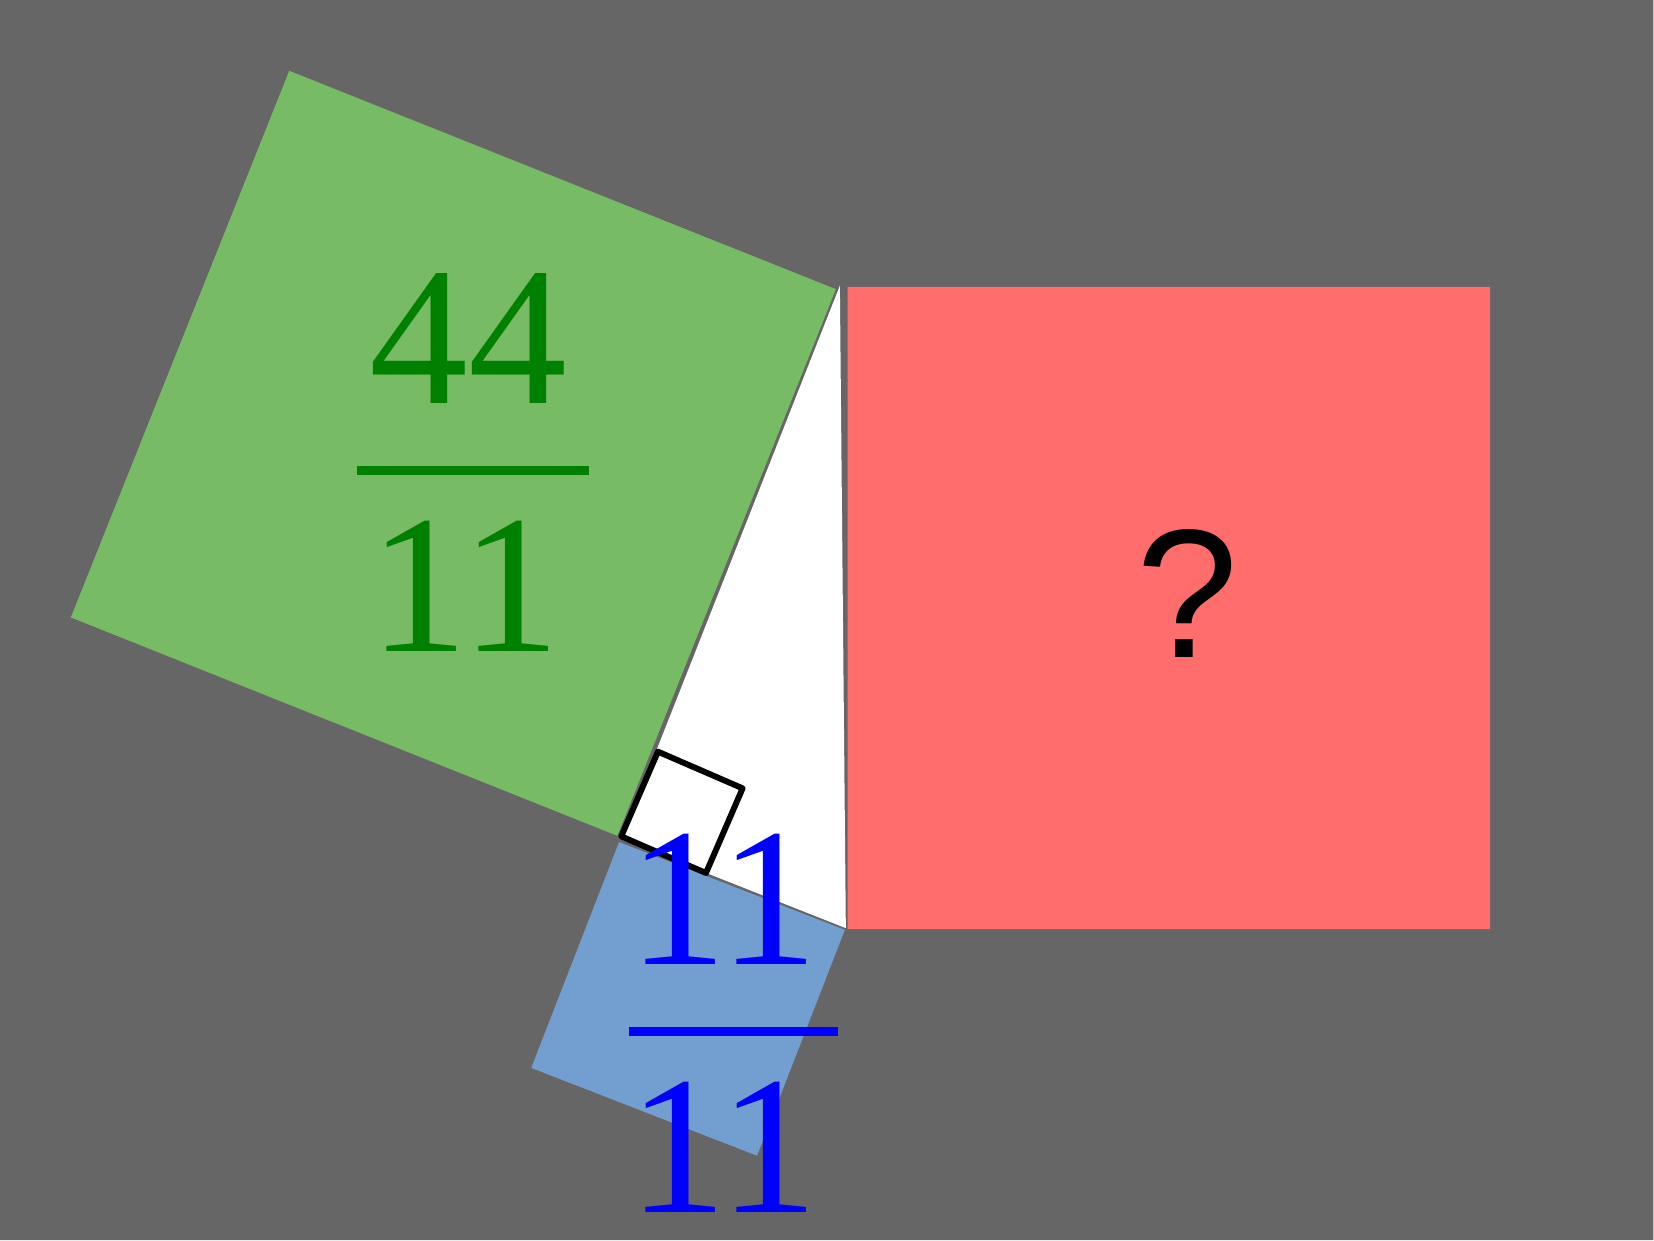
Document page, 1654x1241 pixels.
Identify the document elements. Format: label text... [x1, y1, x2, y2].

chart [295, 230, 641, 700]
chart [566, 791, 890, 1241]
text_box ? [1122, 484, 1385, 790]
text_box [645, 757, 738, 791]
text_box [0, 0, 1654, 1241]
